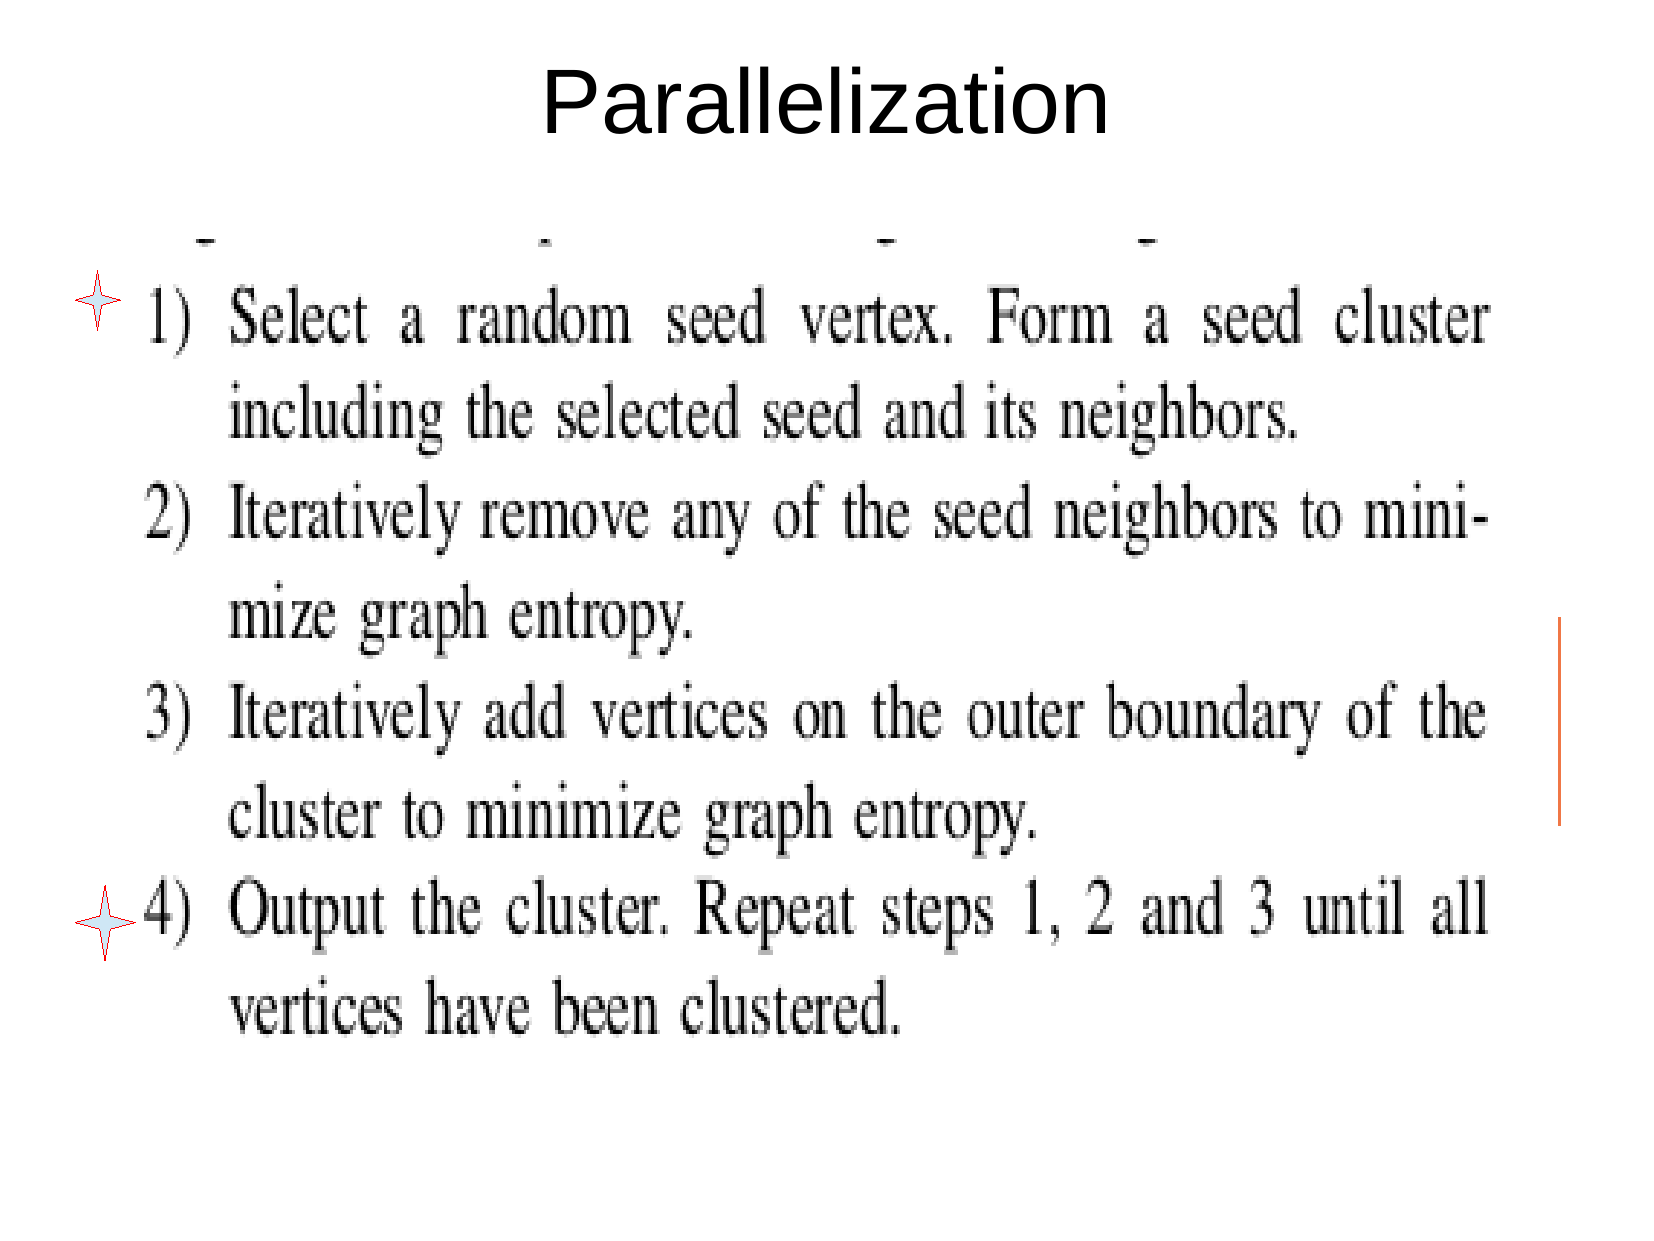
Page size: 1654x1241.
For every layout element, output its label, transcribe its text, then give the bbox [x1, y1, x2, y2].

text_box [75, 885, 136, 961]
text_box [75, 270, 121, 331]
title Parallelization [82, 49, 1571, 257]
picture [104, 239, 1561, 1081]
